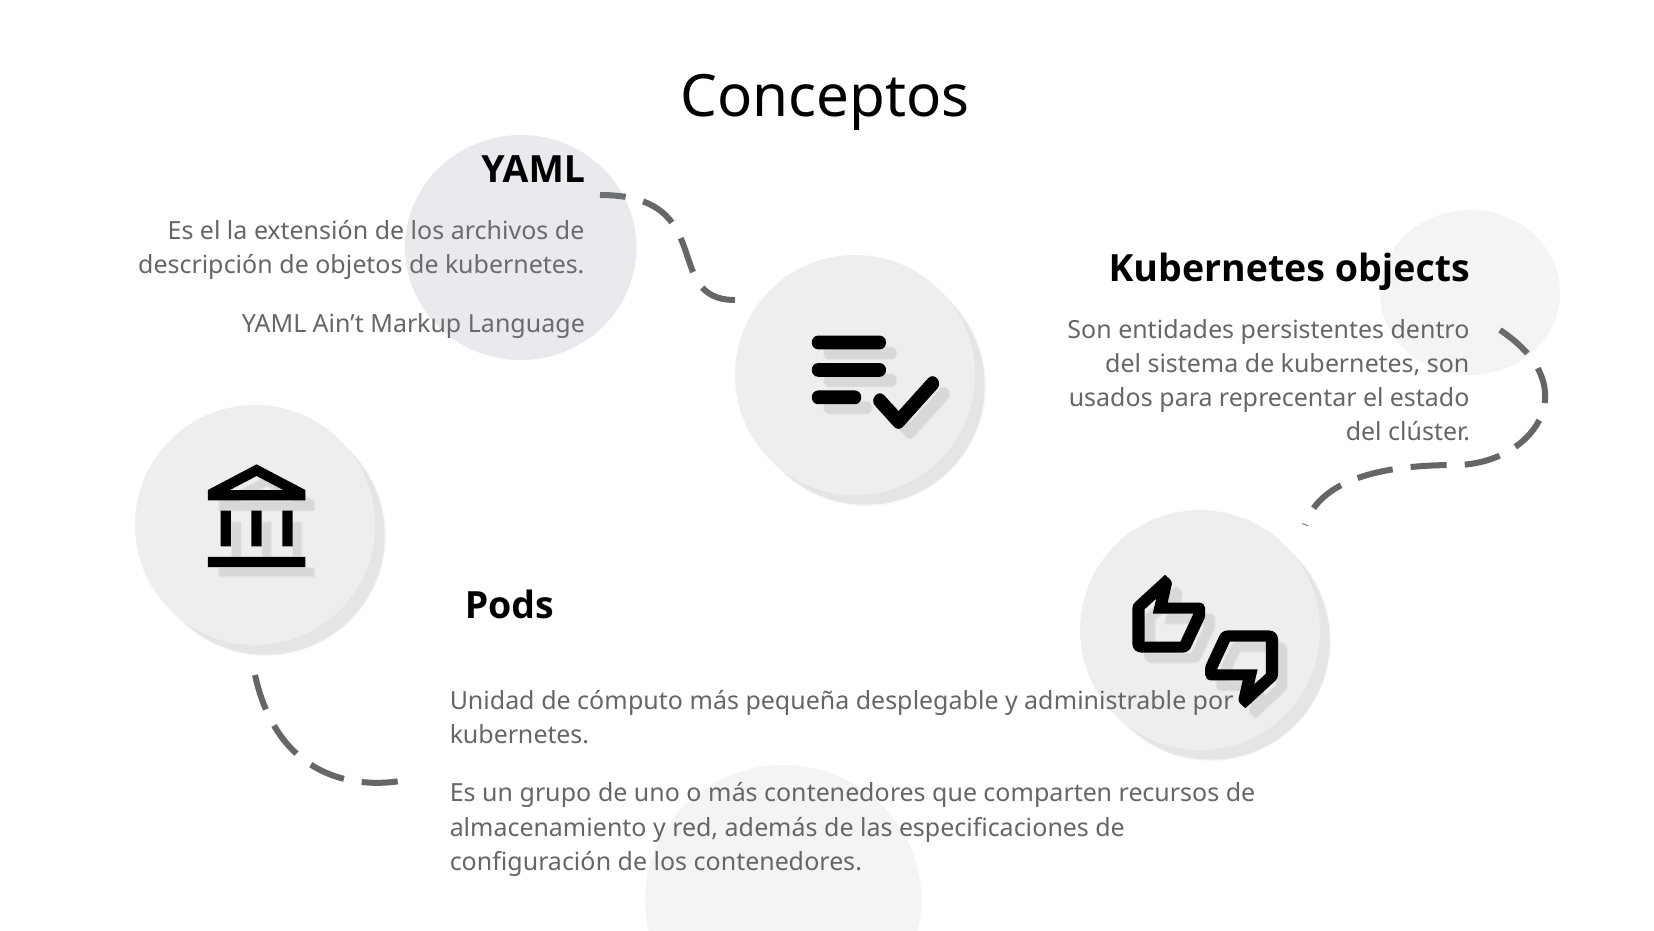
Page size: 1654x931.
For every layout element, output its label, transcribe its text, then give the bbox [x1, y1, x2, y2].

picture [796, 291, 952, 463]
text_box [405, 166, 637, 361]
text_box Unidad de cómputo más pequeña desplegable y administrable por kubernetes. Es un grupo de uno o más contenedores que comparten recursos de almacenamiento y red, además de las especificaciones de configuración de los contenedores. [435, 675, 1276, 931]
picture [195, 456, 324, 586]
text_box Es el la extensión de los archivos de descripción de objetos de kubernetes. YAML Ain’t Markup Language [29, 205, 601, 367]
text_box Pods [450, 571, 781, 638]
text_box Kubernetes objects [1050, 234, 1486, 352]
text_box Son entidades persistentes dentro del sistema de kubernetes, son usados para reprecentar el estado del clúster. [1035, 304, 1486, 456]
picture [1129, 572, 1282, 712]
text_box YAML [270, 135, 601, 201]
text_box Conceptos [420, 46, 1231, 142]
